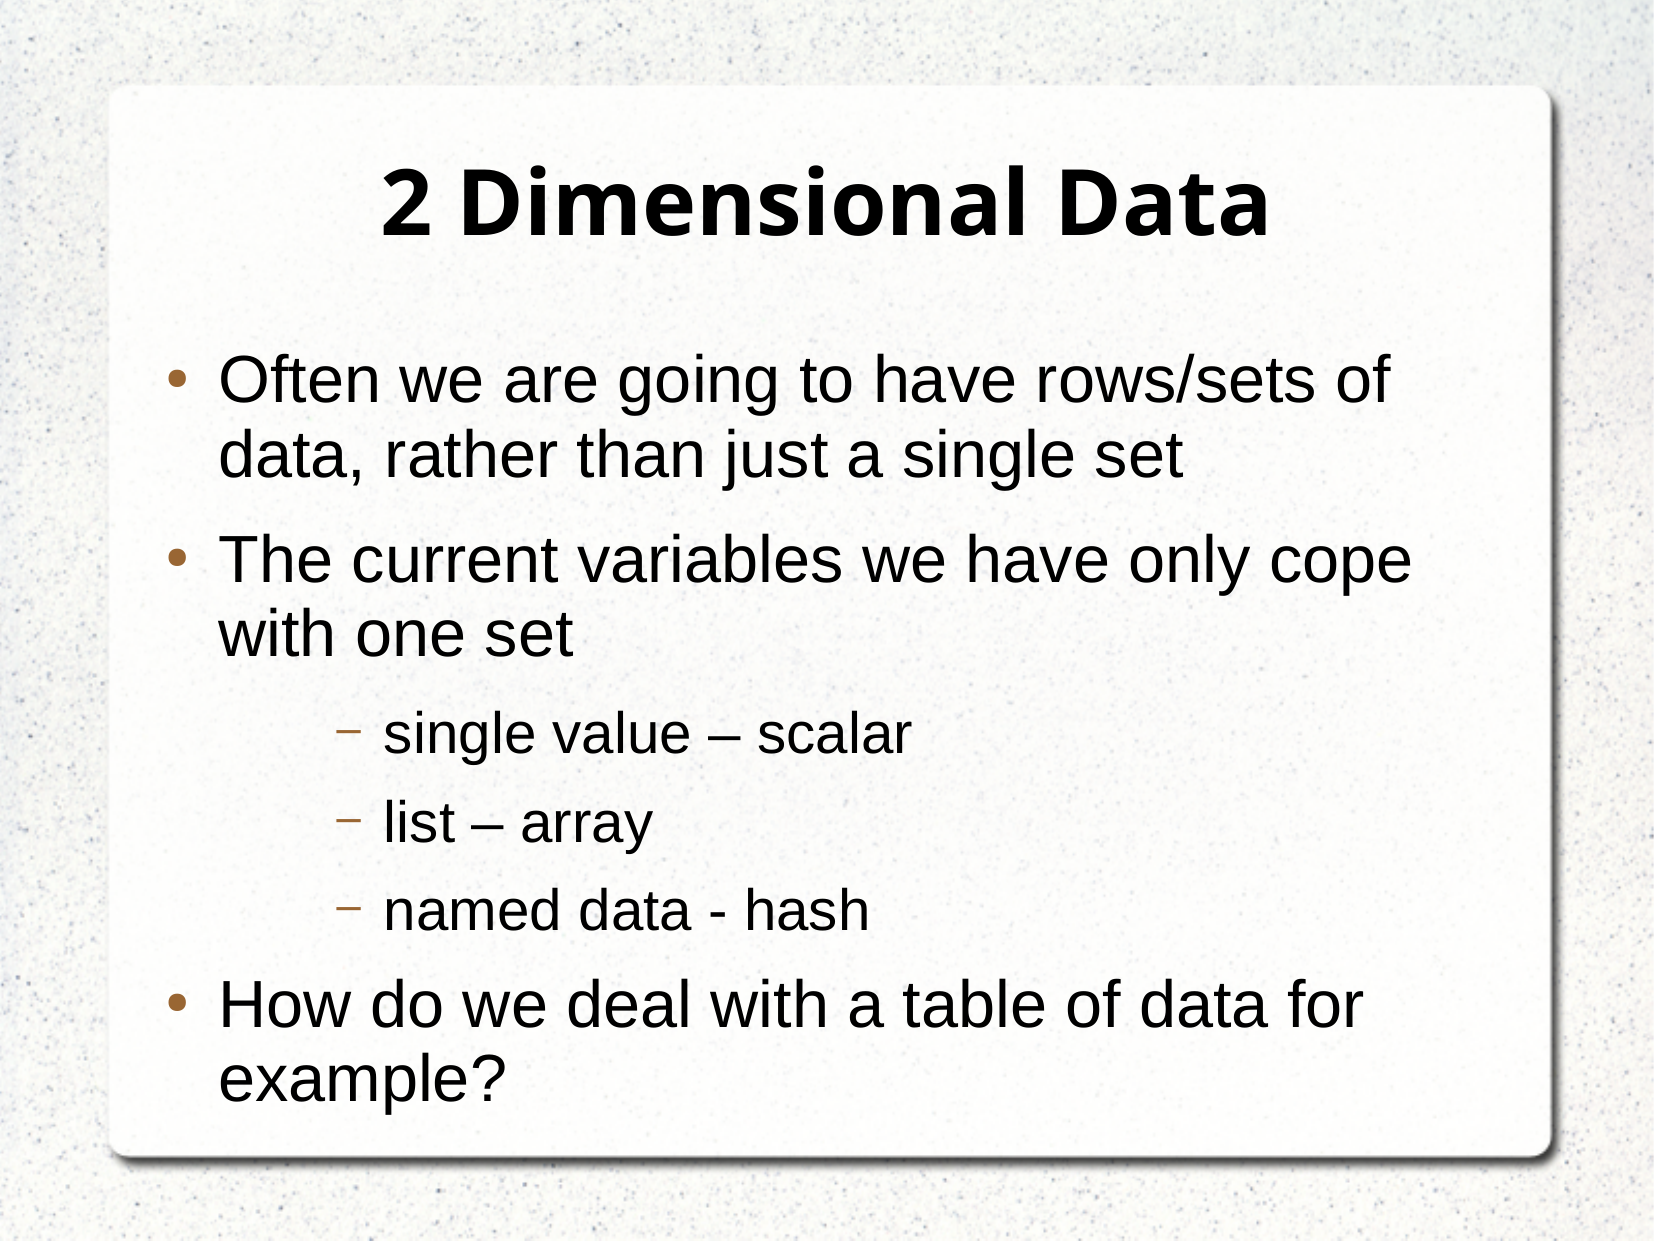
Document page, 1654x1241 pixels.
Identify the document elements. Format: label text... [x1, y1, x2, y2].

list Often we are going to have rows/sets of data, rather than just a single set The current variables we have only cope with one set single value – scalar list – array named data - hash How do we deal with a table of data for example? [147, 342, 1506, 1115]
picture [0, 0, 1654, 1241]
title 2 Dimensional Data [118, 96, 1536, 304]
